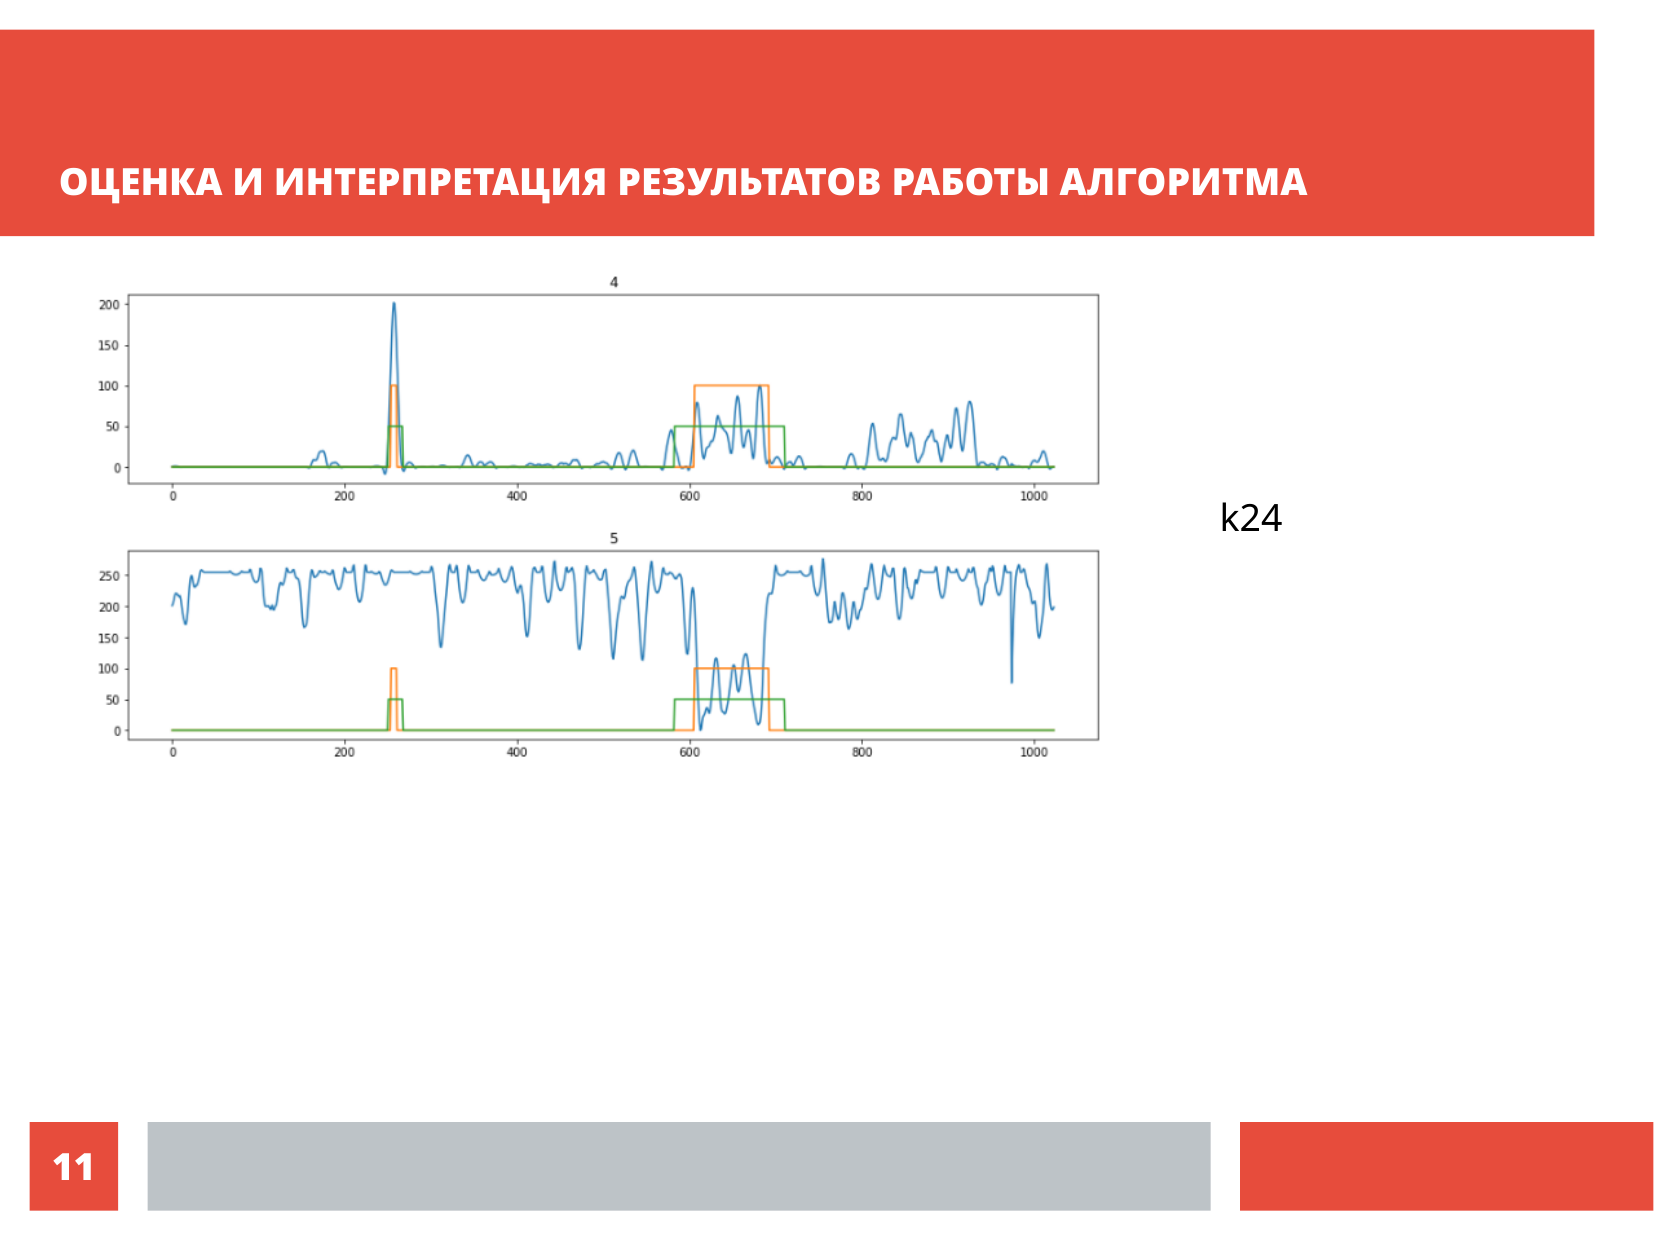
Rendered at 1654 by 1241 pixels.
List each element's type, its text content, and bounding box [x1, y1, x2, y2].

text_box k24 [1204, 484, 1536, 543]
picture [82, 260, 1146, 780]
title ОЦЕНКА И ИНТЕРПРЕТАЦИЯ РЕЗУЛЬТАТОВ РАБОТЫ АЛГОРИТМА [59, 59, 1595, 207]
